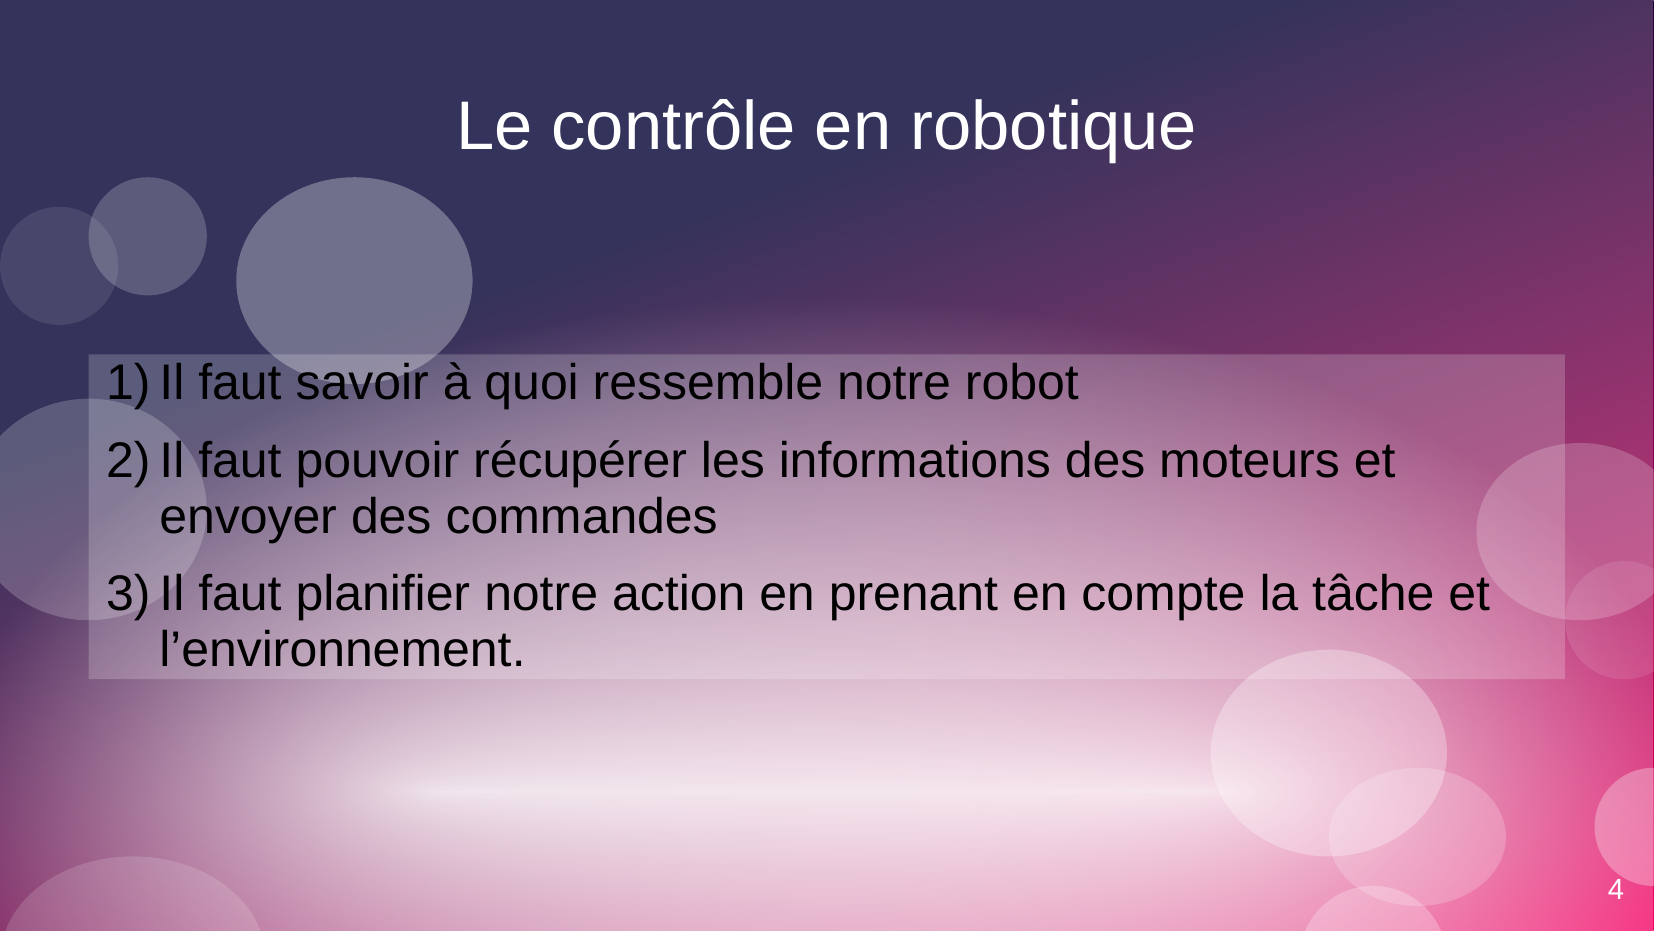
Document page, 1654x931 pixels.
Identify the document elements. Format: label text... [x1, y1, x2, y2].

title Le contrôle en robotique [88, 44, 1565, 207]
list Il faut savoir à quoi ressemble notre robot Il faut pouvoir récupérer les informations des moteurs et envoyer des commandes Il faut planifier notre action en prenant en compte la tâche et l’environnement. [88, 354, 1565, 680]
